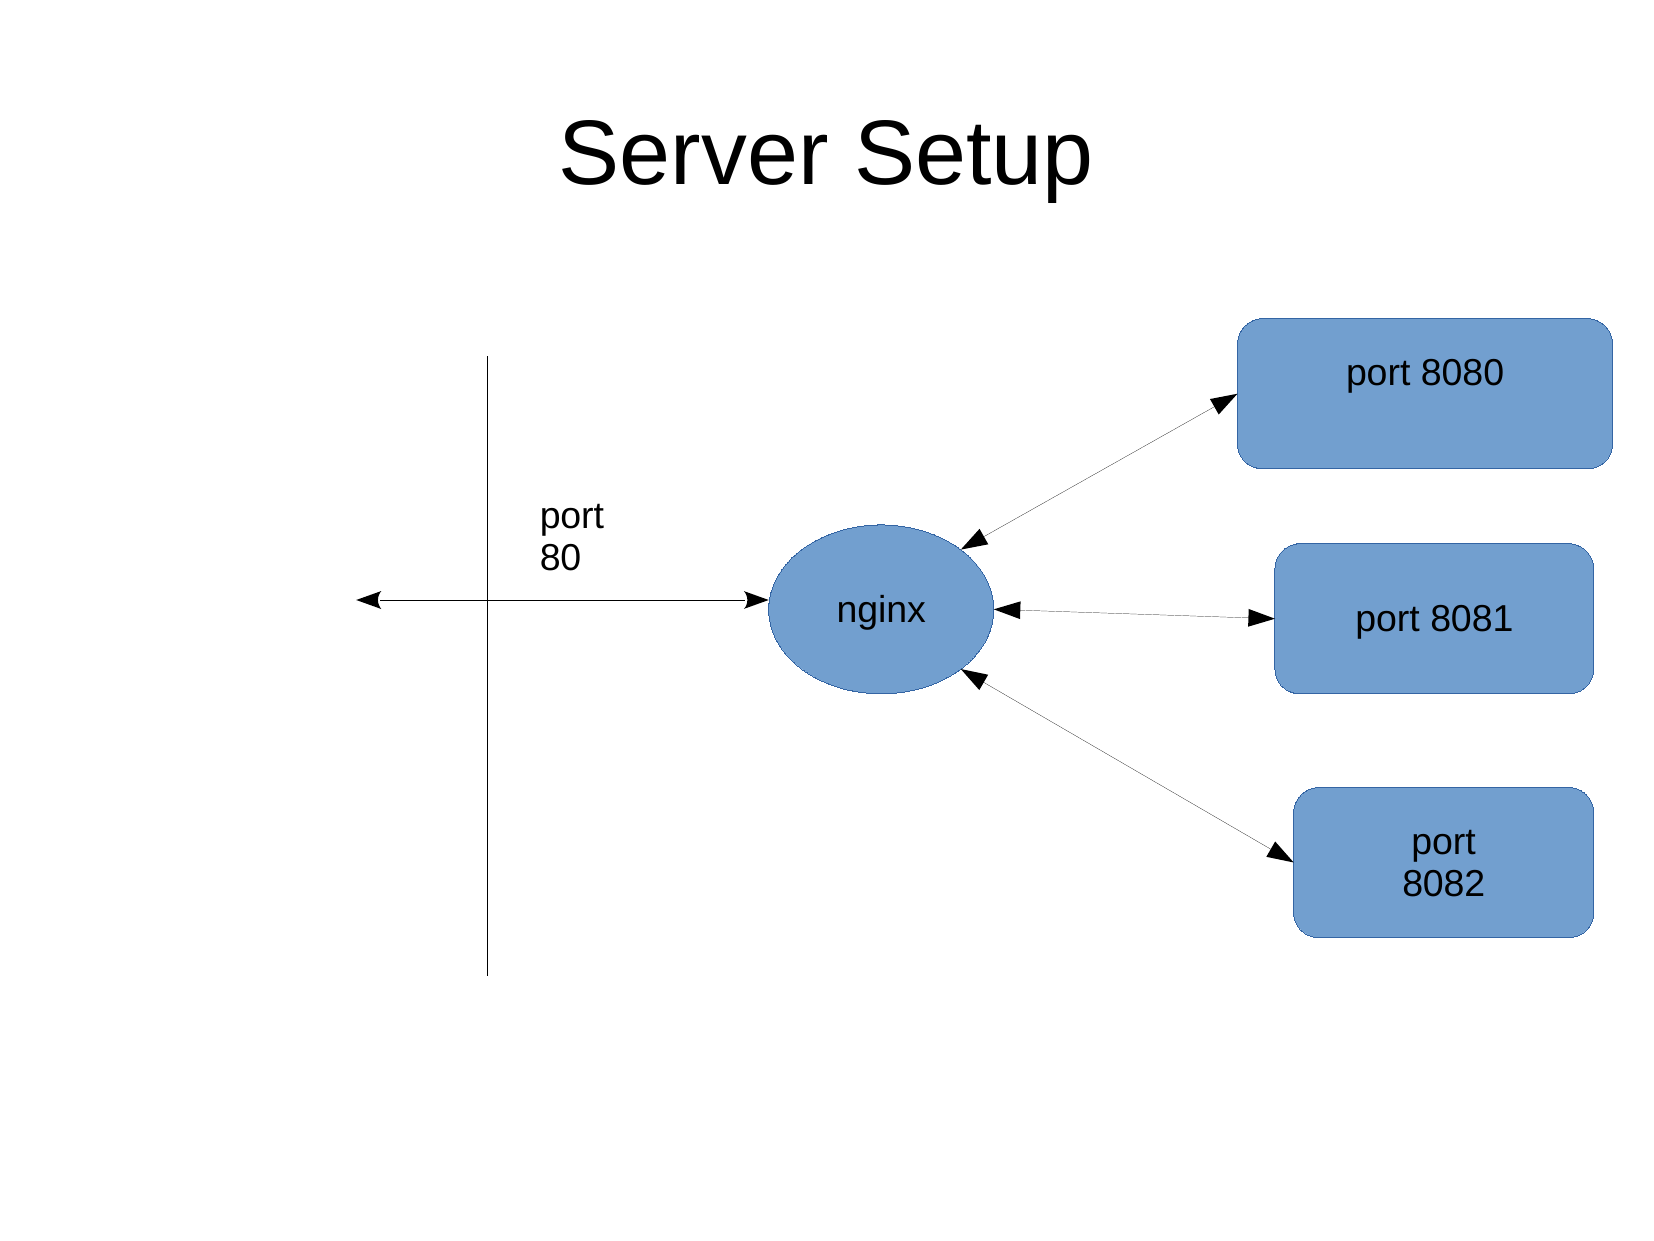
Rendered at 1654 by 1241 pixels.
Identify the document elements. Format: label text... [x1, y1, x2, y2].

text_box port 8081 [1274, 543, 1594, 694]
title Server Setup [82, 49, 1571, 257]
text_box port 8080 [1237, 318, 1613, 469]
text_box nginx [768, 524, 994, 694]
text_box port 8082 [1293, 787, 1594, 938]
text_box port 80 [525, 487, 657, 587]
